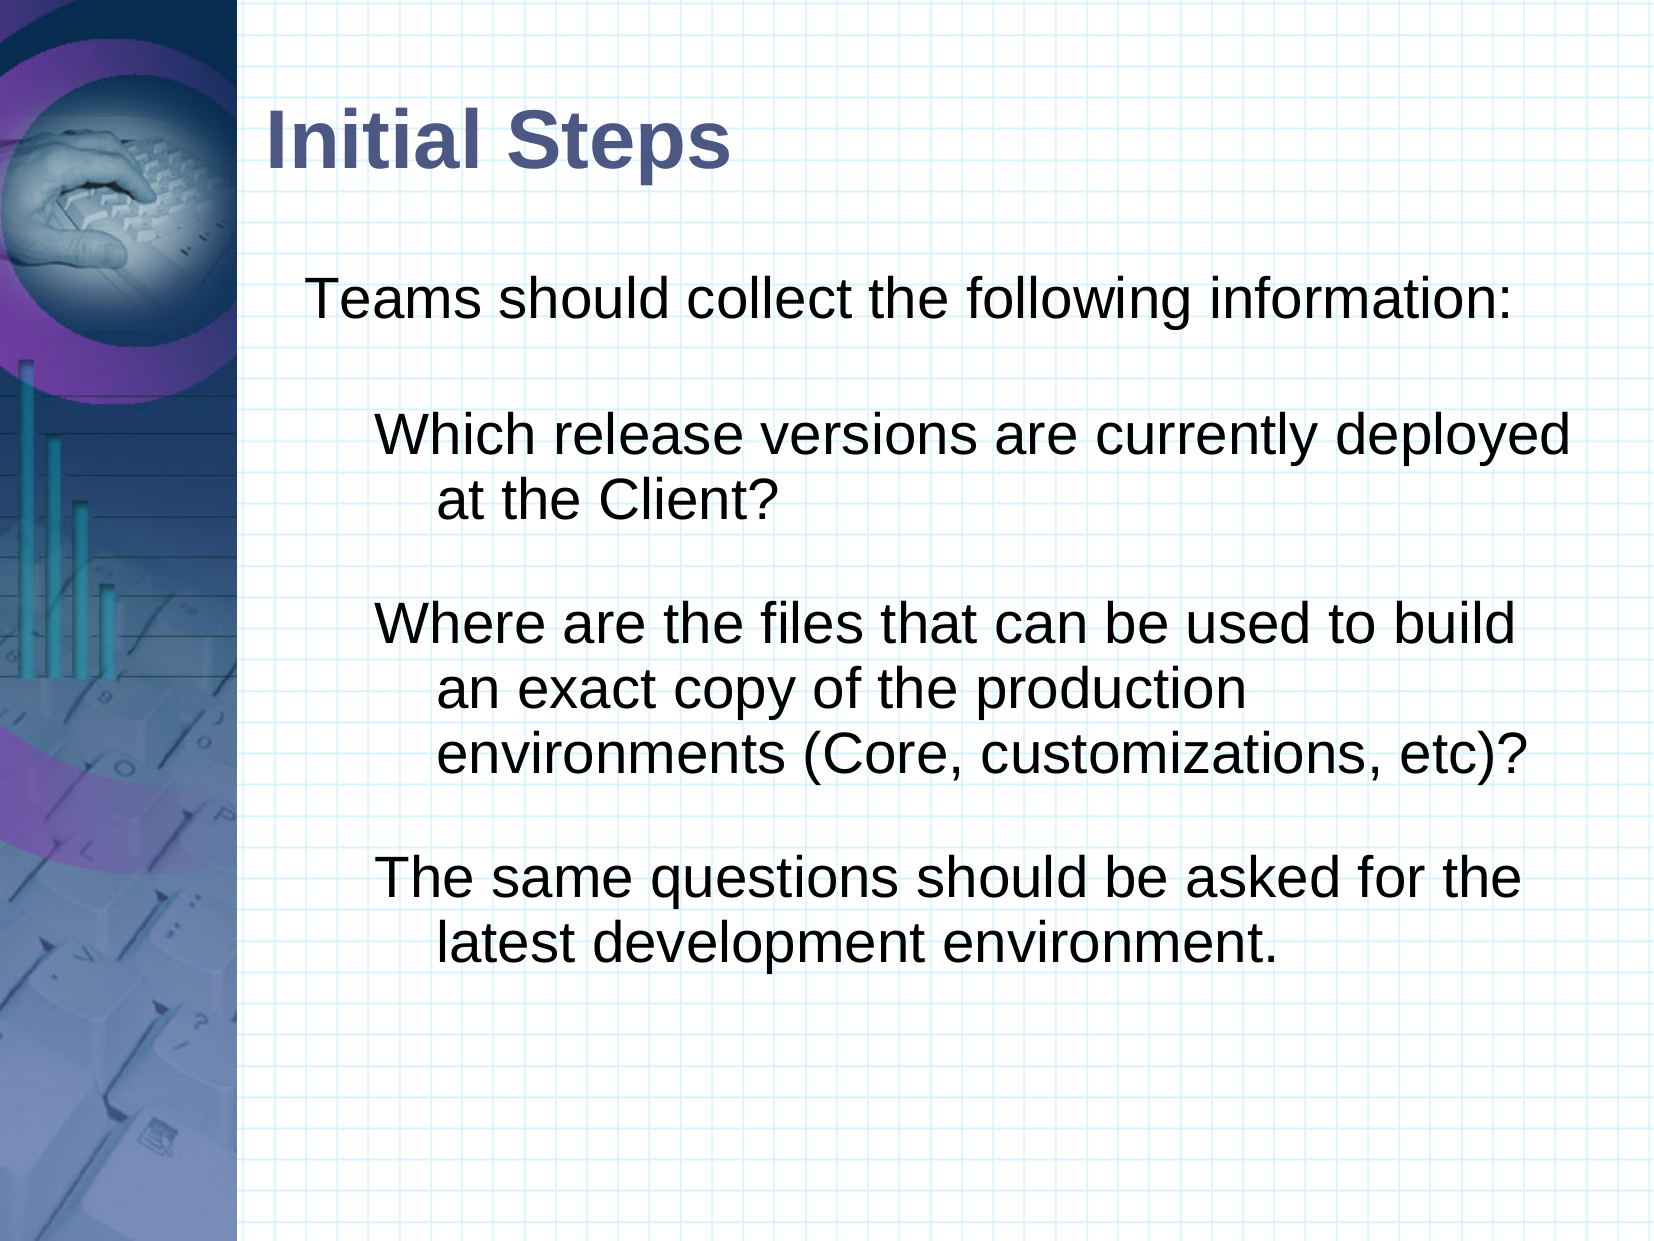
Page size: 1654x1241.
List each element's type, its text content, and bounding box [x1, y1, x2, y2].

list Teams should collect the following information: Which release versions are currently deployed at the Client? Where are the files that can be used to build an exact copy of the production environments (Core, customizations, etc)? The same questions should be asked for the latest development environment. [295, 265, 1595, 1127]
title Initial Steps [265, 73, 1651, 207]
picture [0, 0, 1654, 1241]
